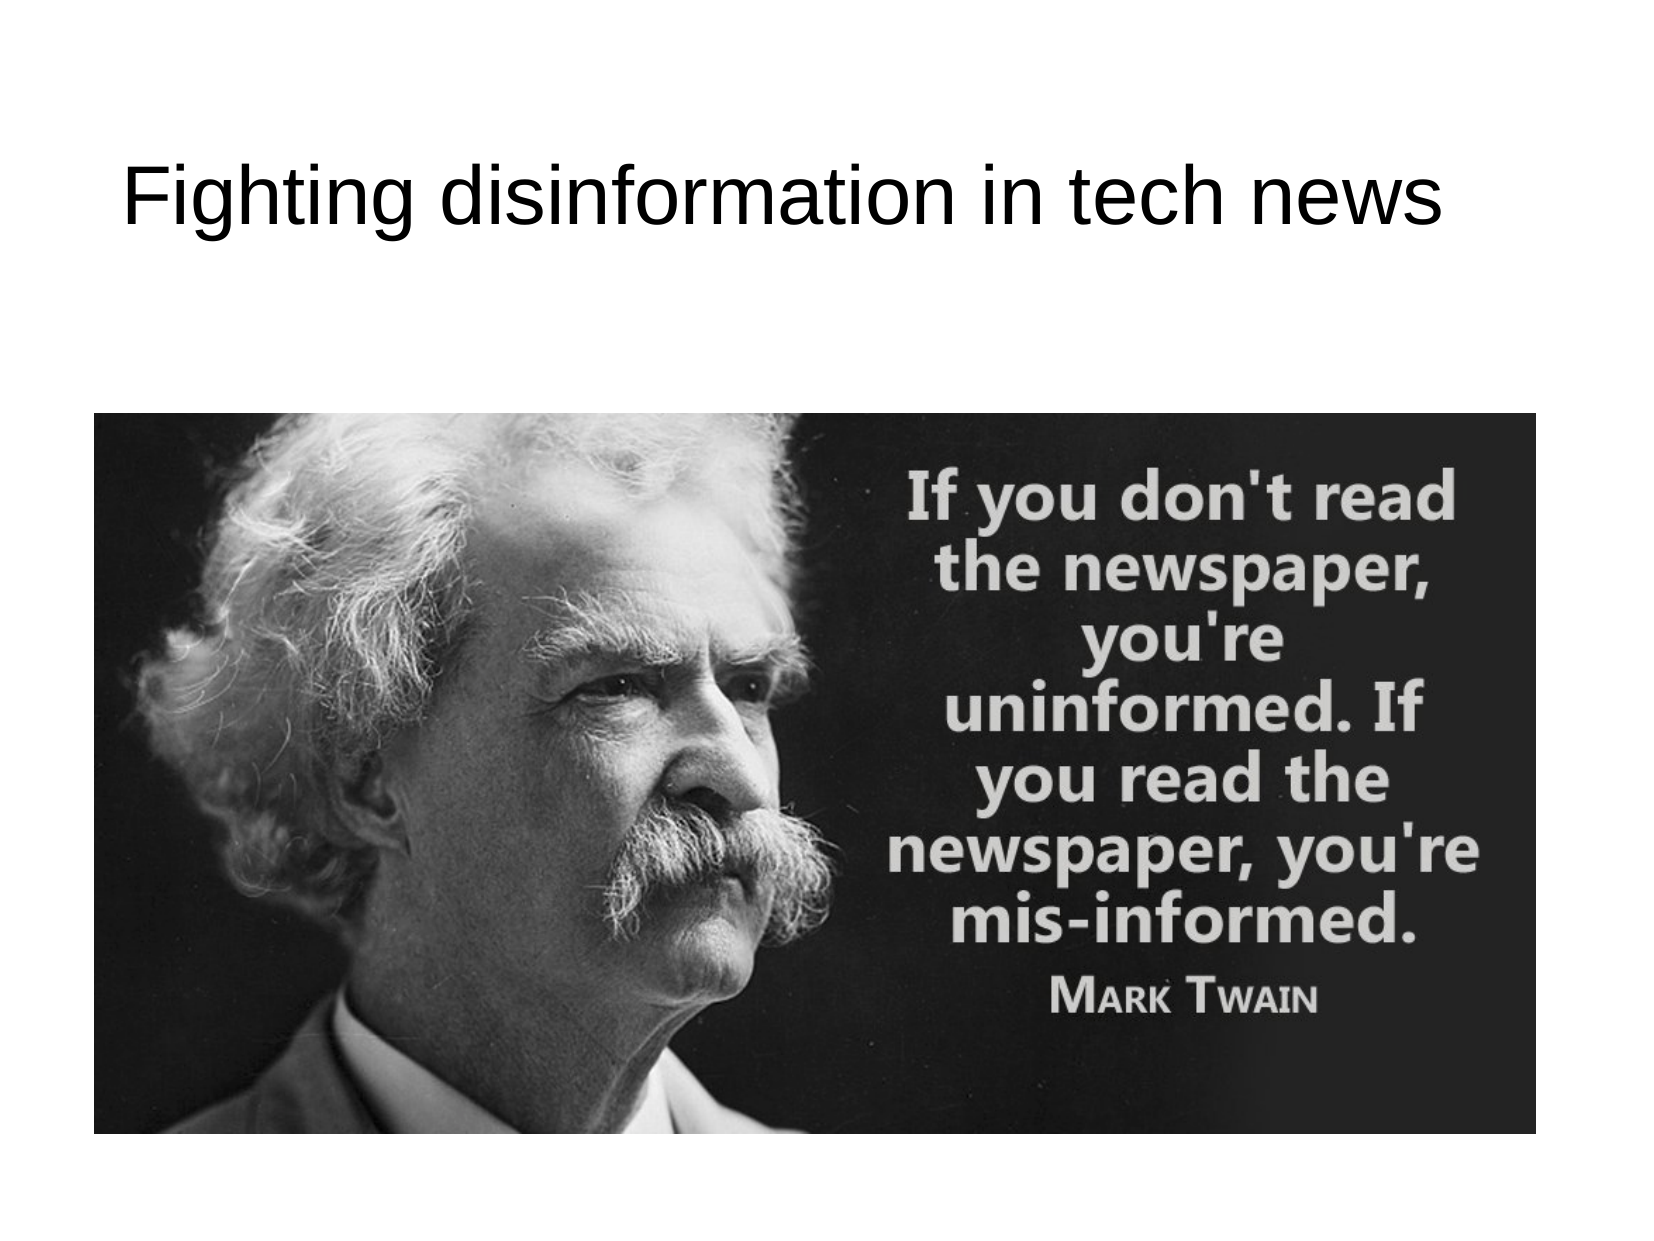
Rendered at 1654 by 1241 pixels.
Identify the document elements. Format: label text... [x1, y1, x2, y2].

picture [94, 413, 1536, 1134]
text_box Fighting disinformation in tech news [106, 141, 1460, 260]
